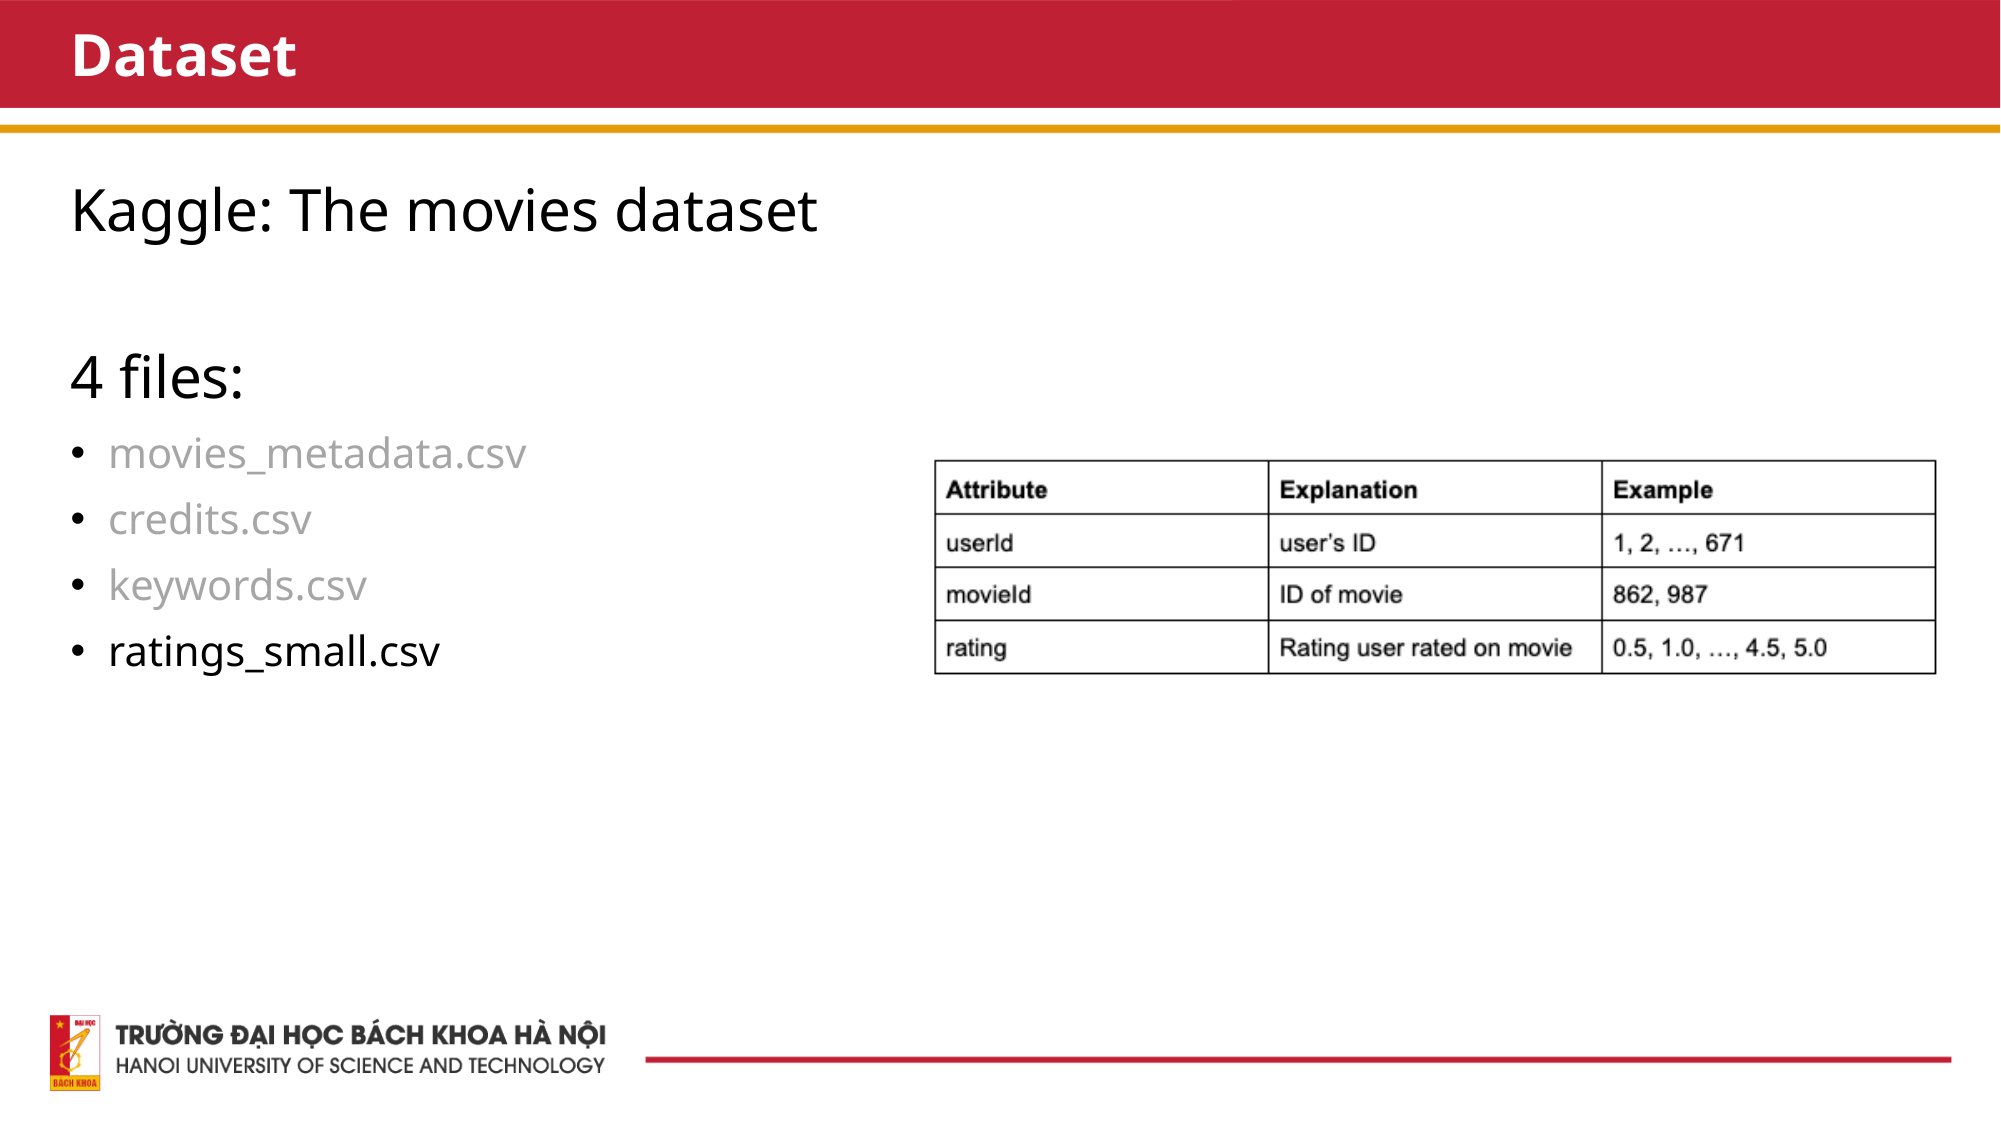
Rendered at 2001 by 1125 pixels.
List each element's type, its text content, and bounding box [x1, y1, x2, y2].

picture [923, 452, 1945, 683]
list Kaggle: The movies dataset 4 files: movies_metadata.csv credits.csv keywords.csv ratings_small.csv [55, 173, 1945, 979]
title Dataset [55, 18, 1945, 91]
